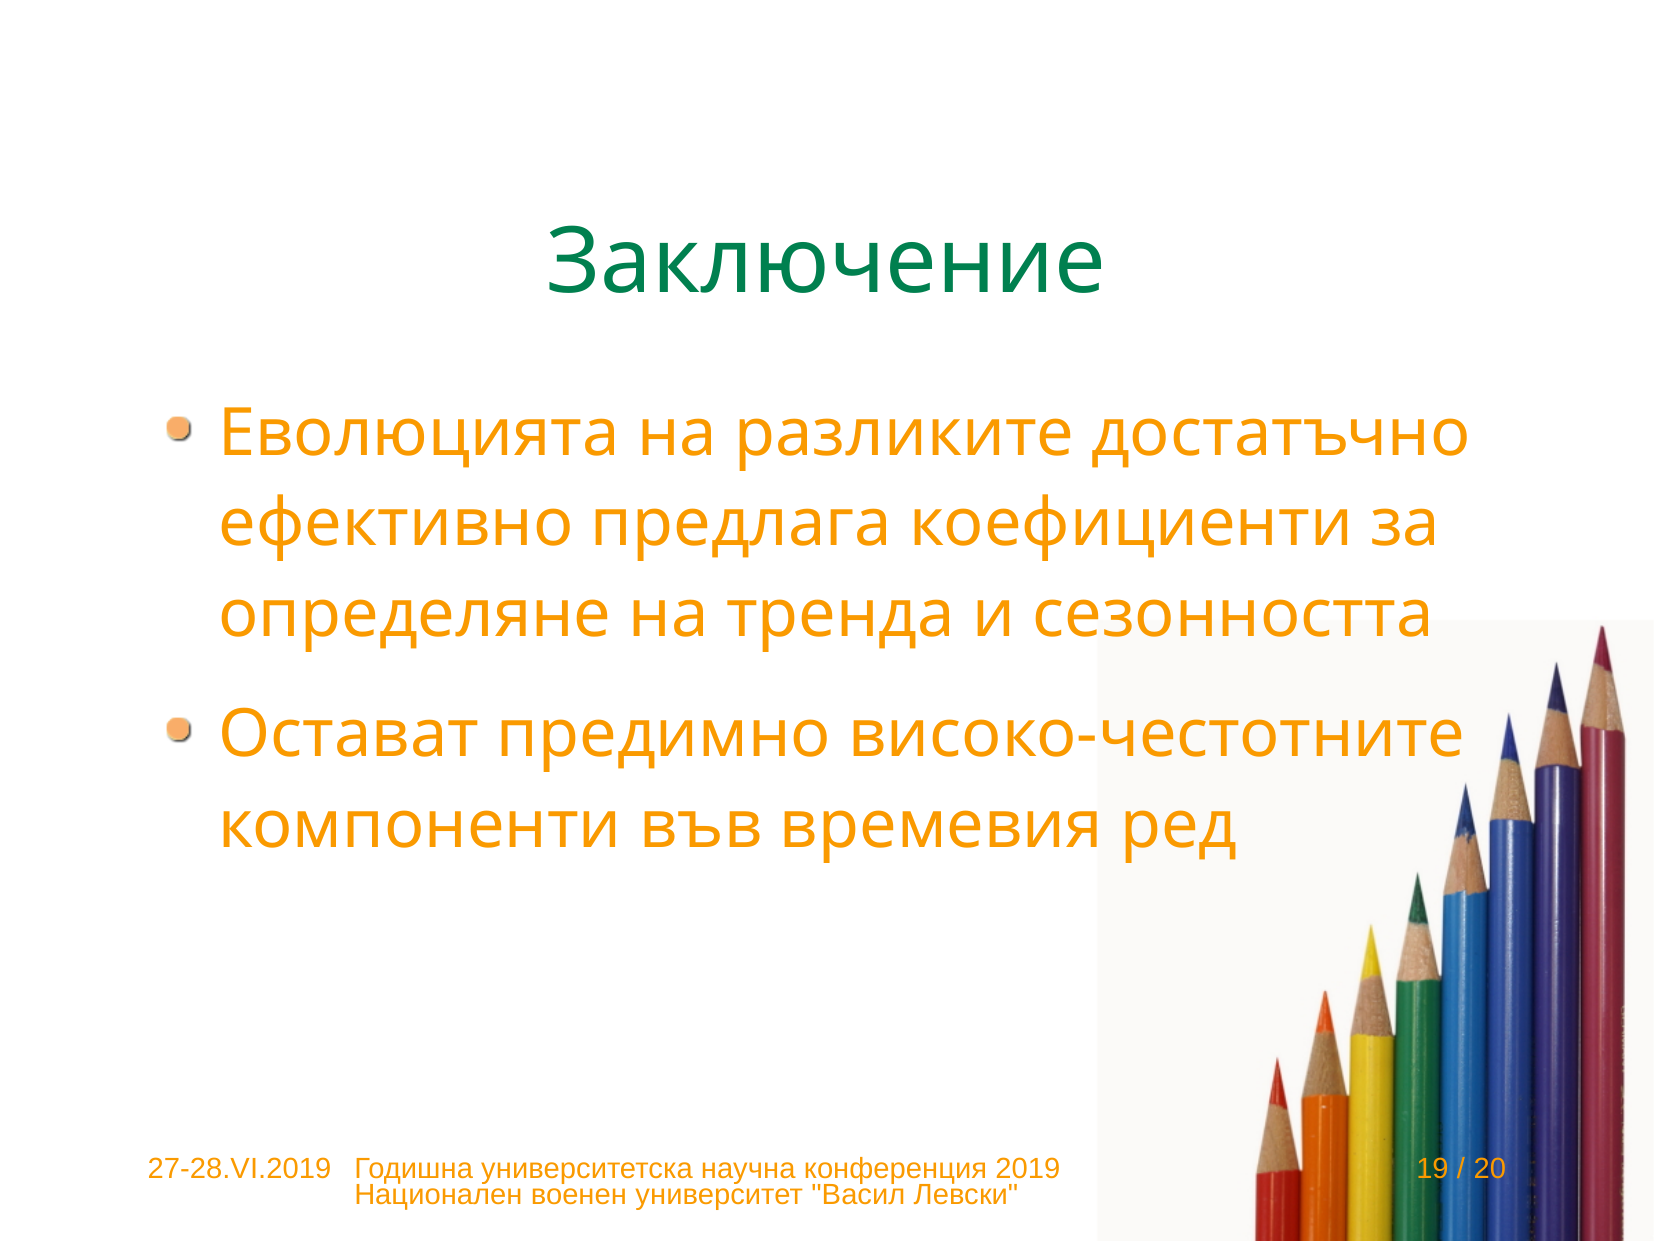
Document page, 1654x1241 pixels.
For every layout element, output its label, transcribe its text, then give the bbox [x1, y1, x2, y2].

picture [0, 0, 1654, 1241]
title Заключение [147, 153, 1506, 361]
list Еволюцията на разликите достатъчно ефективно предлага коефициенти за определяне на тренда и сезонността Остават предимно високо-честотните компоненти във времевия ред [147, 383, 1506, 1104]
